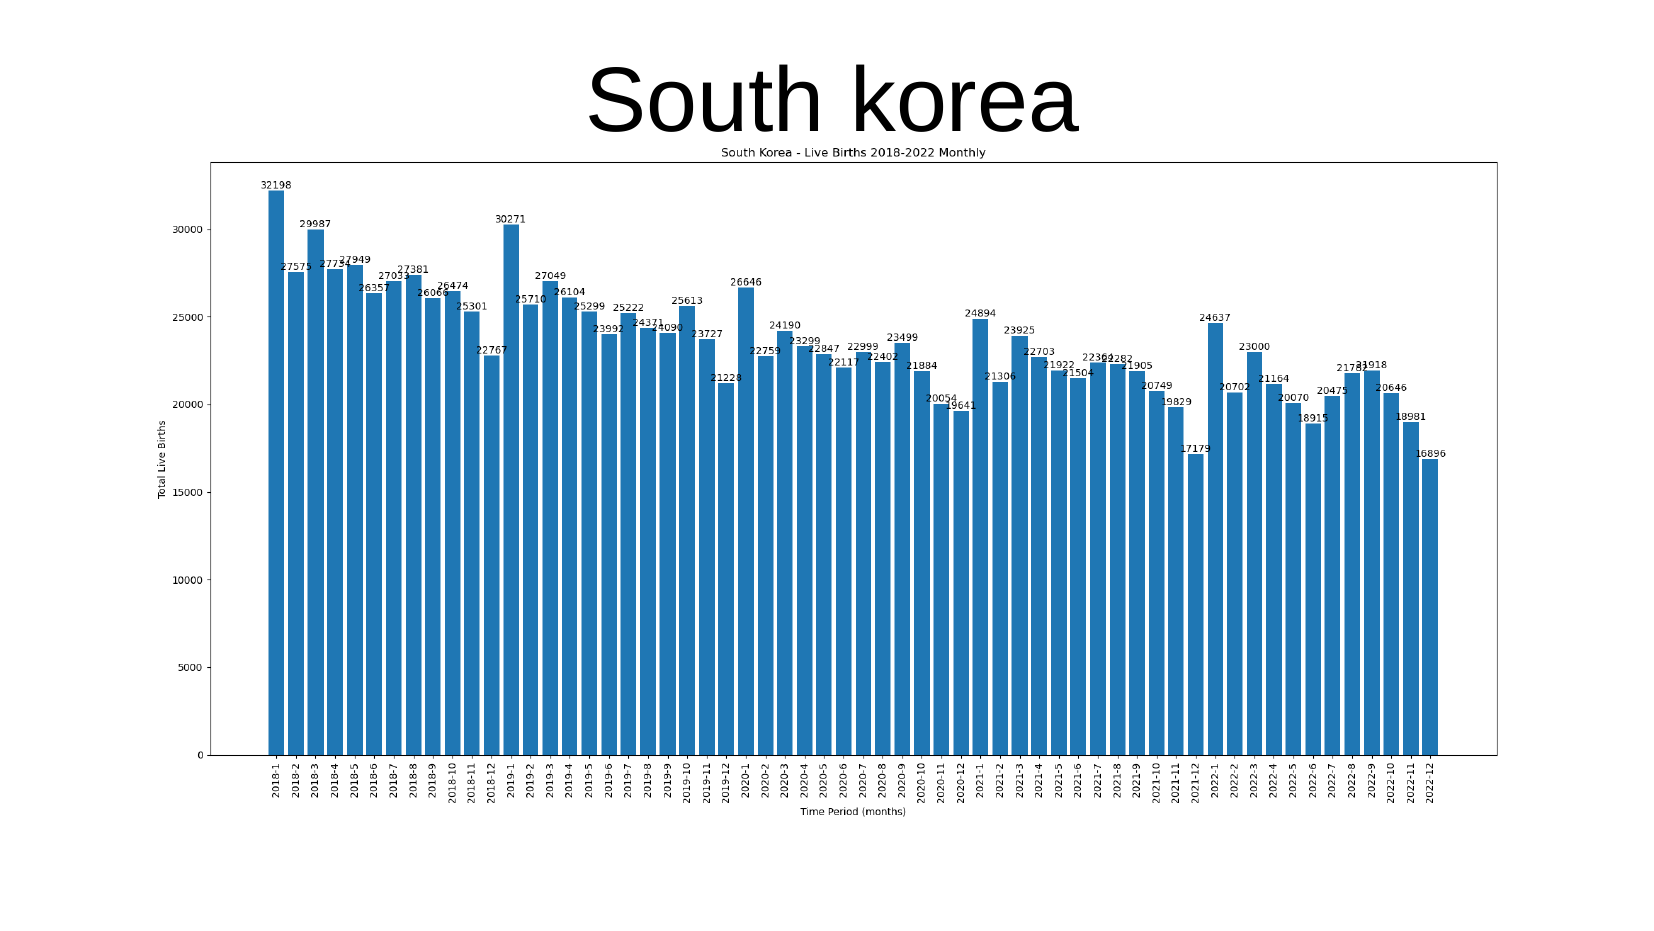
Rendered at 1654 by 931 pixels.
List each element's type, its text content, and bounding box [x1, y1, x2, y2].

title South korea [88, 21, 1577, 178]
picture [147, 137, 1507, 827]
